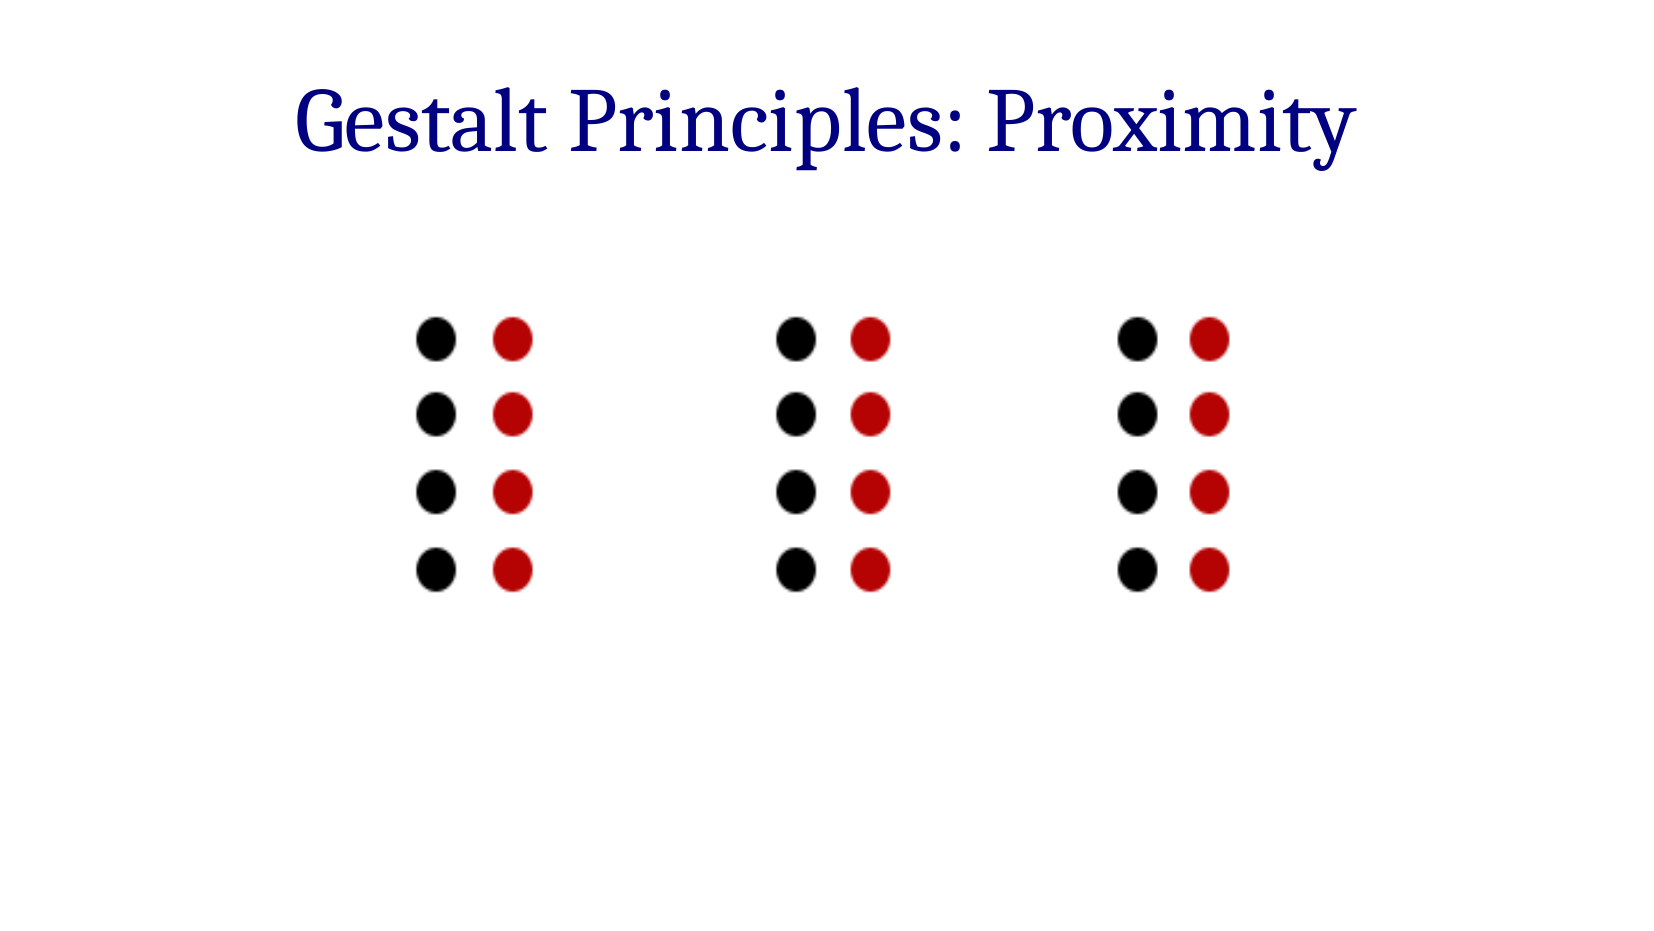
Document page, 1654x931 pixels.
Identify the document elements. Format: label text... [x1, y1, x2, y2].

title Gestalt Principles: Proximity [82, 37, 1571, 193]
picture [287, 217, 1367, 709]
